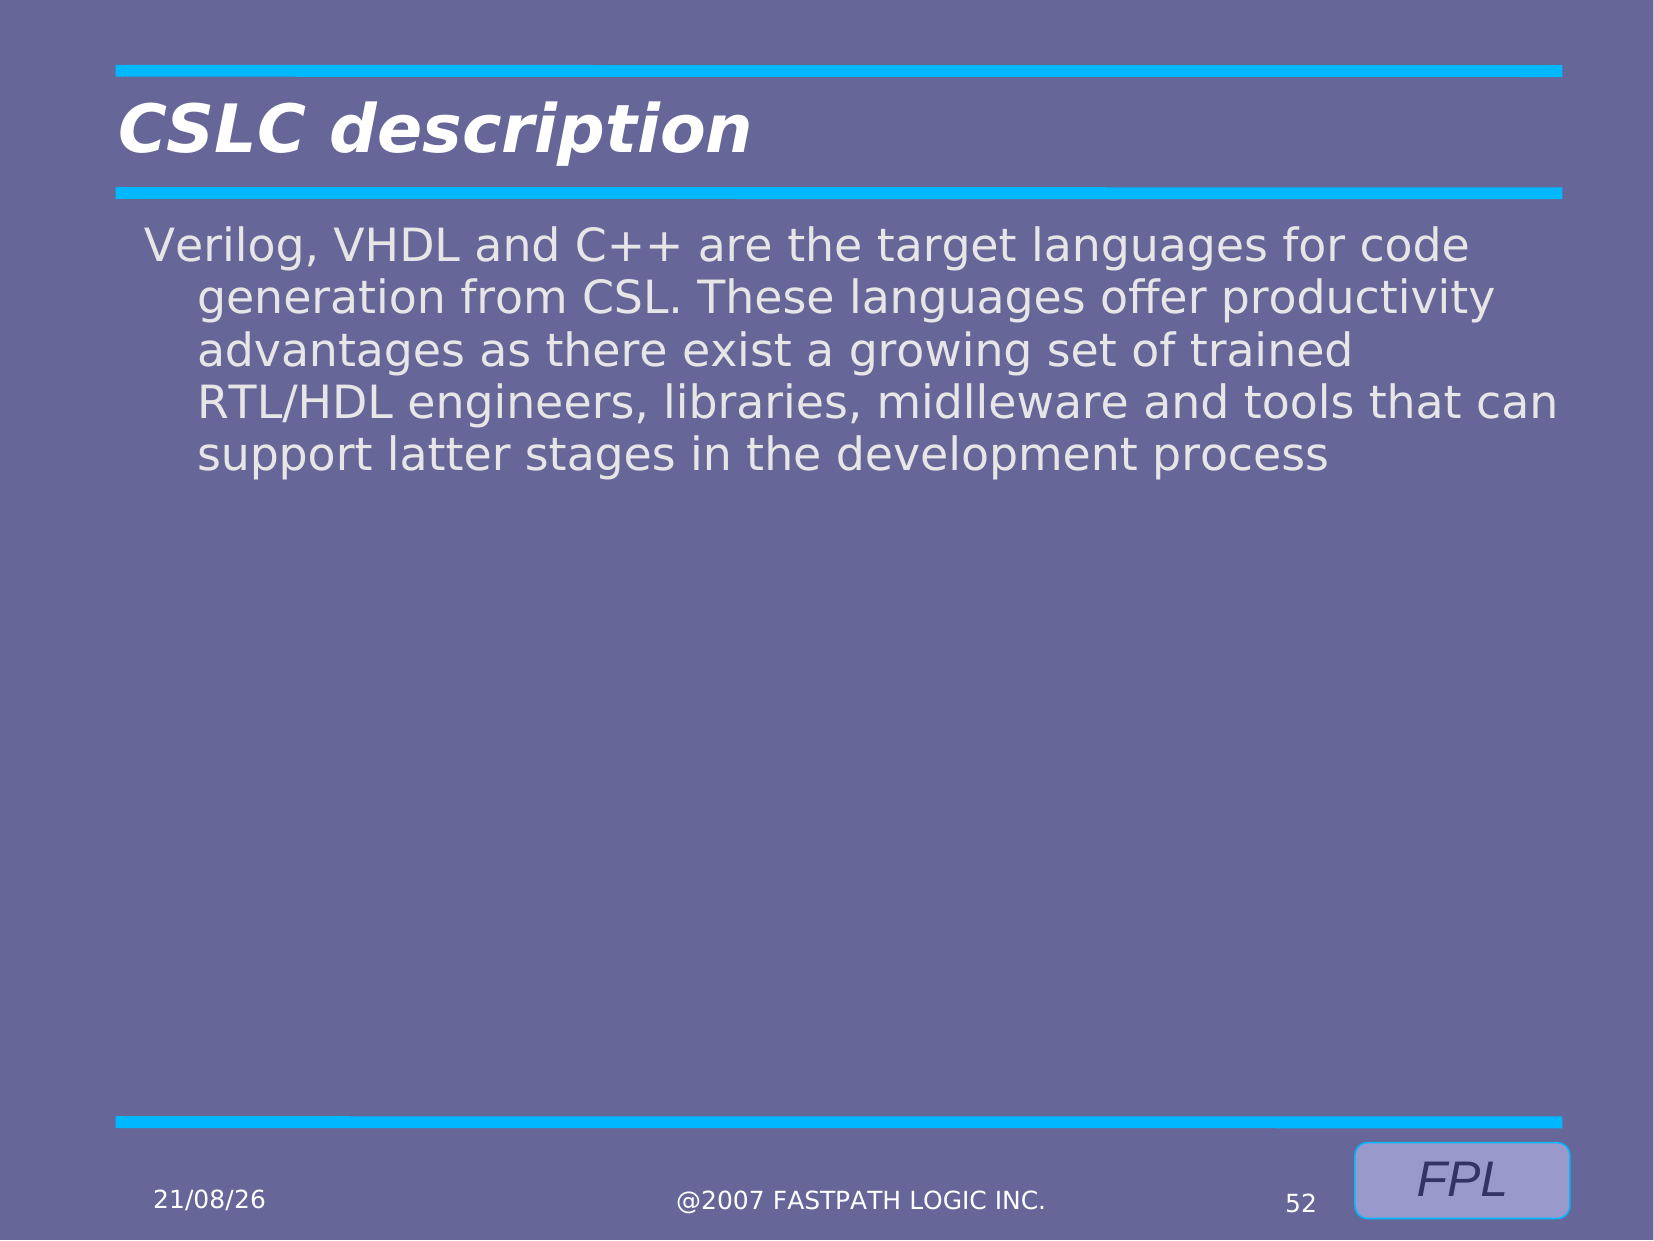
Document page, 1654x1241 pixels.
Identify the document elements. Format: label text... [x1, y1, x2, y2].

title CSLC description [118, 41, 1531, 219]
list Verilog, VHDL and C++ are the target languages for code generation from CSL. These languages offer productivity advantages as there exist a growing set of trained RTL/HDL engineers, libraries, midlleware and tools that can support latter stages in the development process [126, 219, 1566, 1132]
